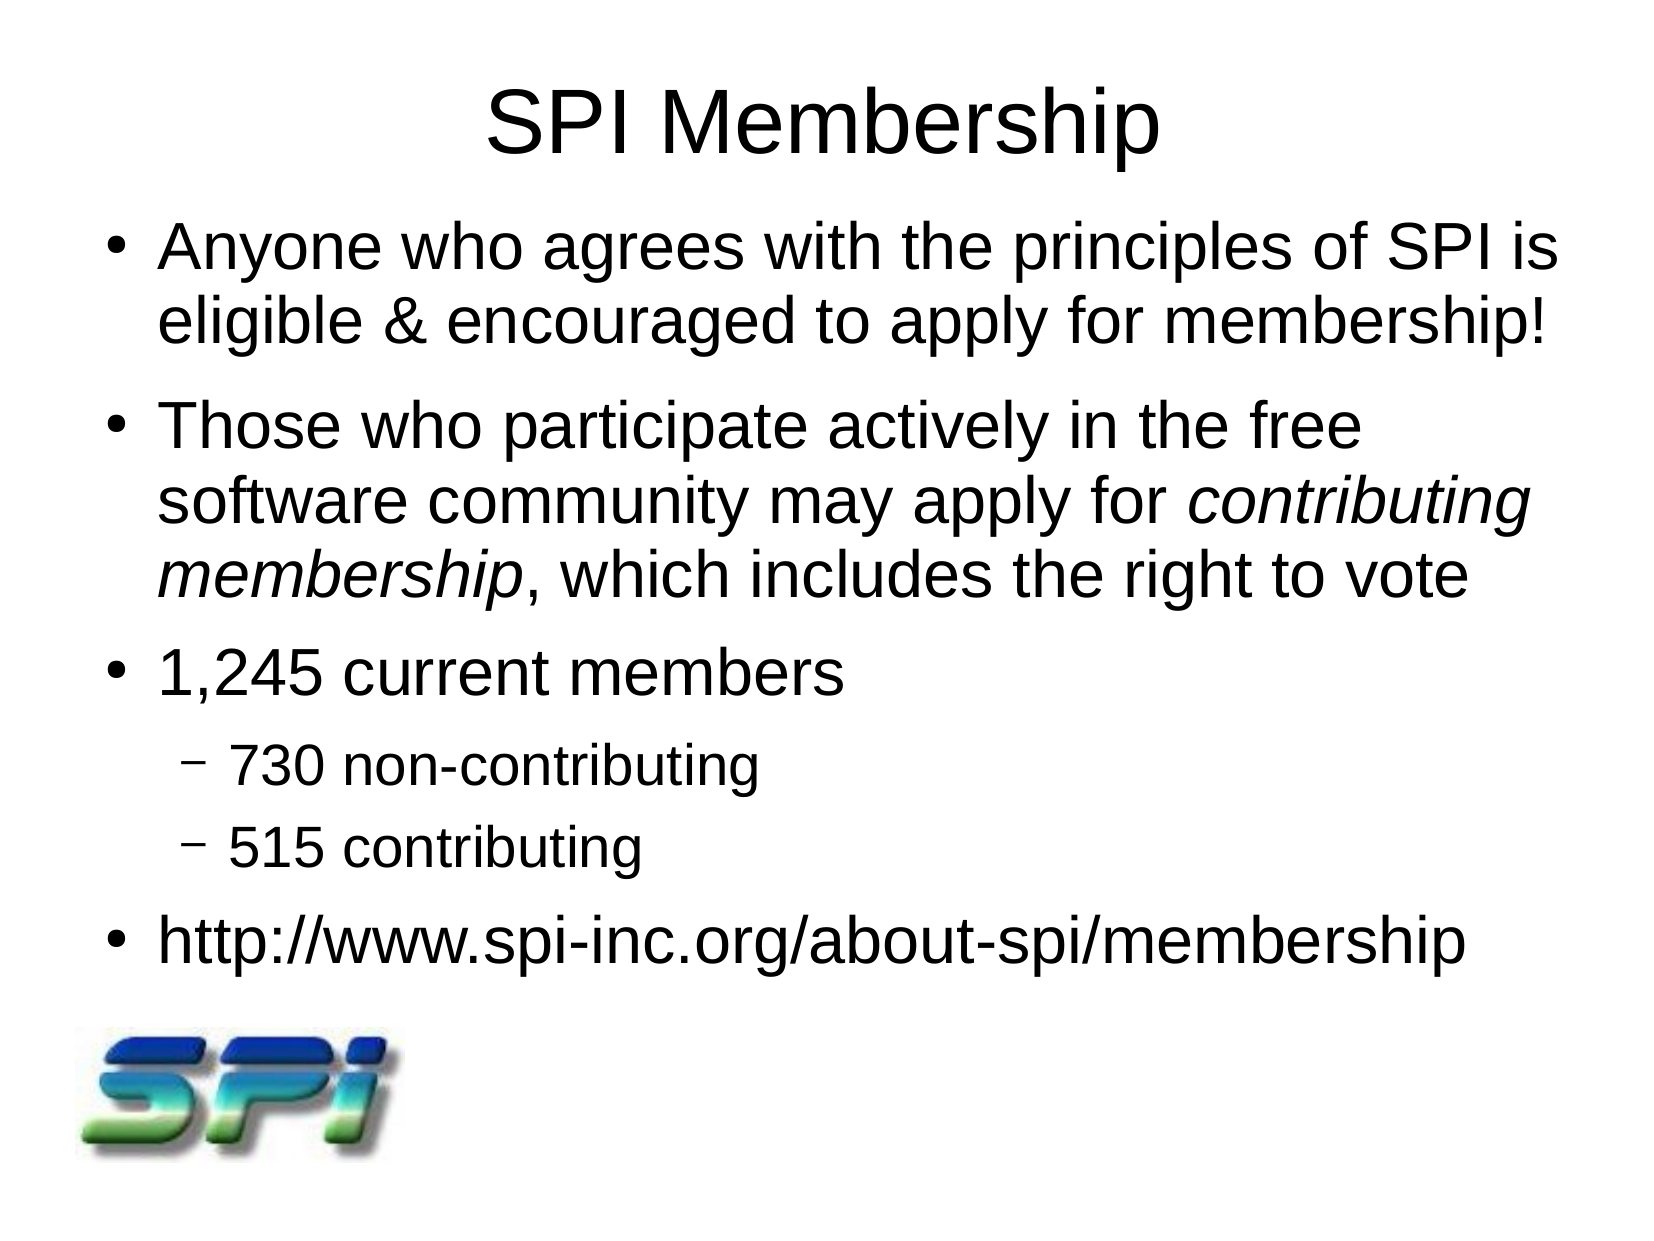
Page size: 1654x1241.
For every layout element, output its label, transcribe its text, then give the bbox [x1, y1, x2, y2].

title SPI Membership [80, 17, 1569, 225]
list Anyone who agrees with the principles of SPI is eligible & encouraged to apply for membership! Those who participate actively in the free software community may apply for contributing membership, which includes the right to vote 1,245 current members 730 non-contributing 515 contributing http://www.spi-inc.org/about-spi/membership [86, 208, 1576, 1013]
picture [75, 1027, 405, 1163]
